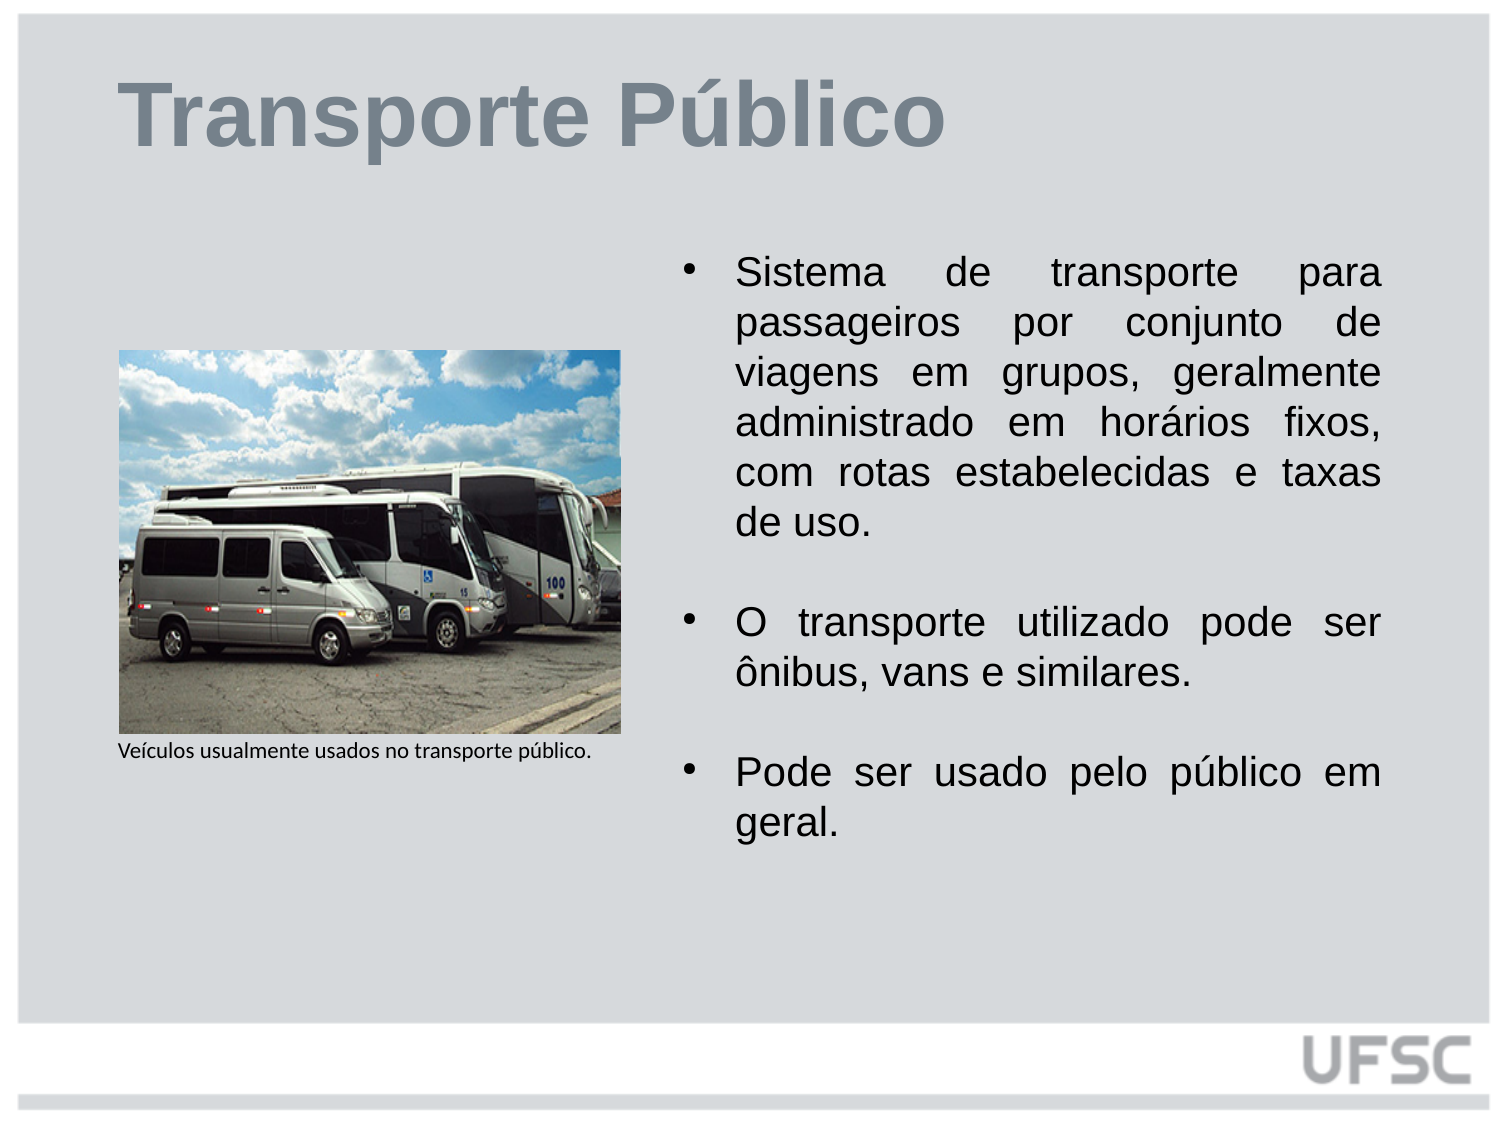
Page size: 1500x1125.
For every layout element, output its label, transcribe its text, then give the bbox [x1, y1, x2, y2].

list Sistema de transporte para passageiros por conjunto de viagens em grupos, geralmente administrado em horários fixos, com rotas estabelecidas e taxas de uso. O transporte utilizado pode ser ônibus, vans e similares. Pode ser usado pelo público em geral. [649, 237, 1397, 916]
title Transporte Público [103, 59, 1397, 207]
picture [0, 0, 1500, 1125]
text_box Veículos usualmente usados no transporte público. [103, 728, 649, 772]
